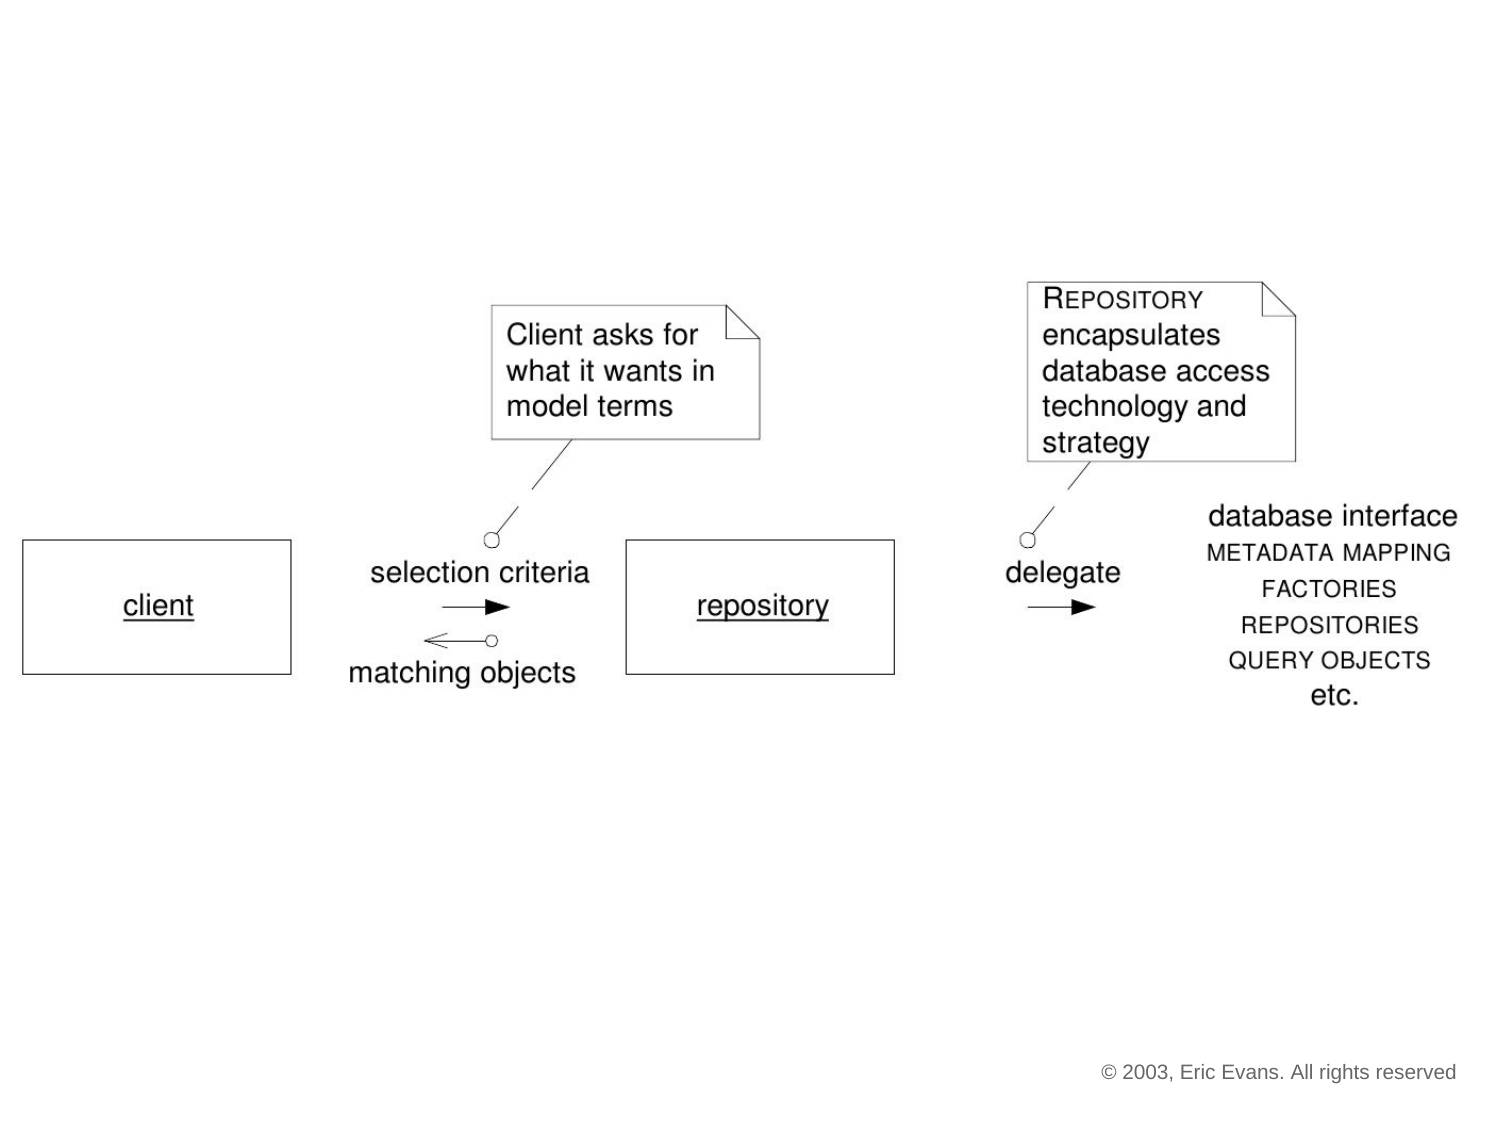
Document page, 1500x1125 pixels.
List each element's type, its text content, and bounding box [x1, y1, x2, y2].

text_box © 2003, Eric Evans. All rights reserved [1086, 1051, 1477, 1091]
picture [17, 271, 1462, 710]
